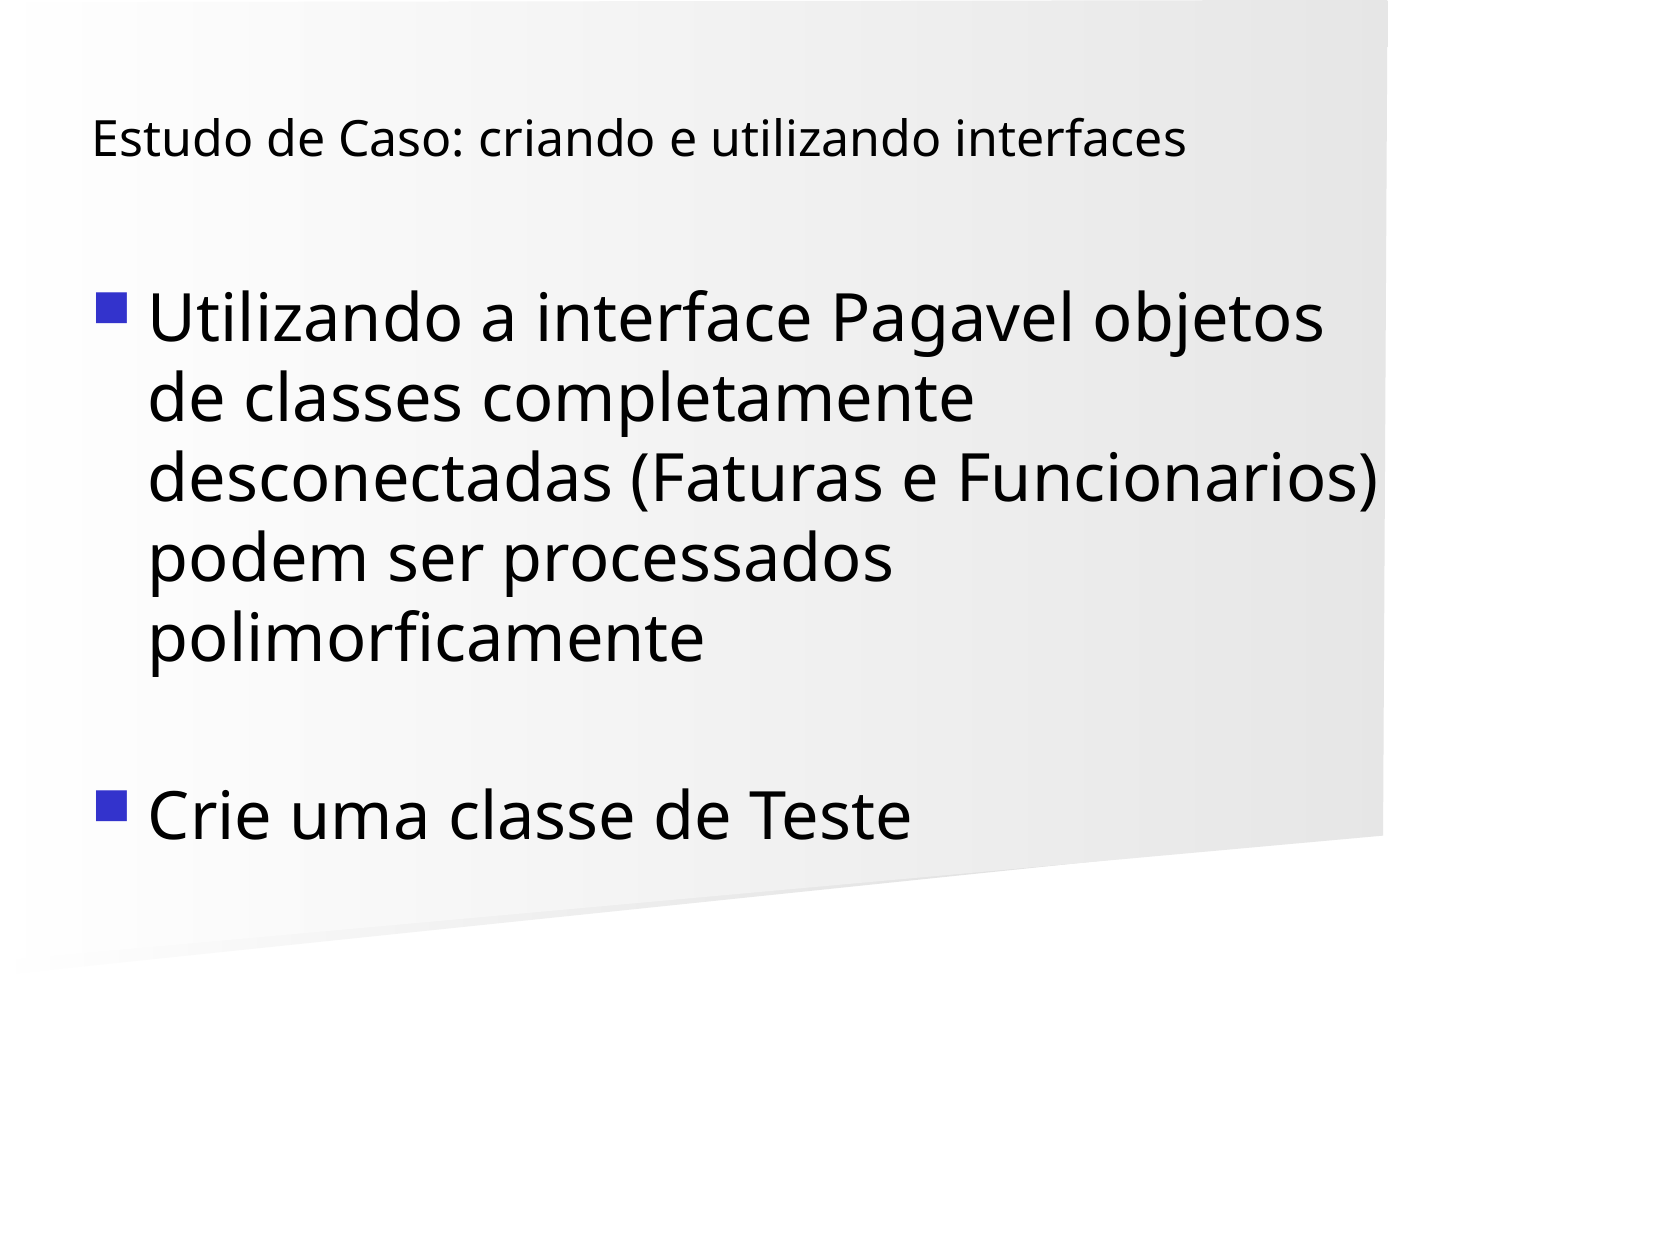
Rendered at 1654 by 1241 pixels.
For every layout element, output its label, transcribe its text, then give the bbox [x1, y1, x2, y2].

title Estudo de Caso: criando e utilizando interfaces [76, 42, 1427, 231]
list Utilizando a interface Pagavel objetos de classes completamente desconectadas (Faturas e Funcionarios) podem ser processados polimorficamente Crie uma classe de Teste [76, 267, 1427, 1005]
